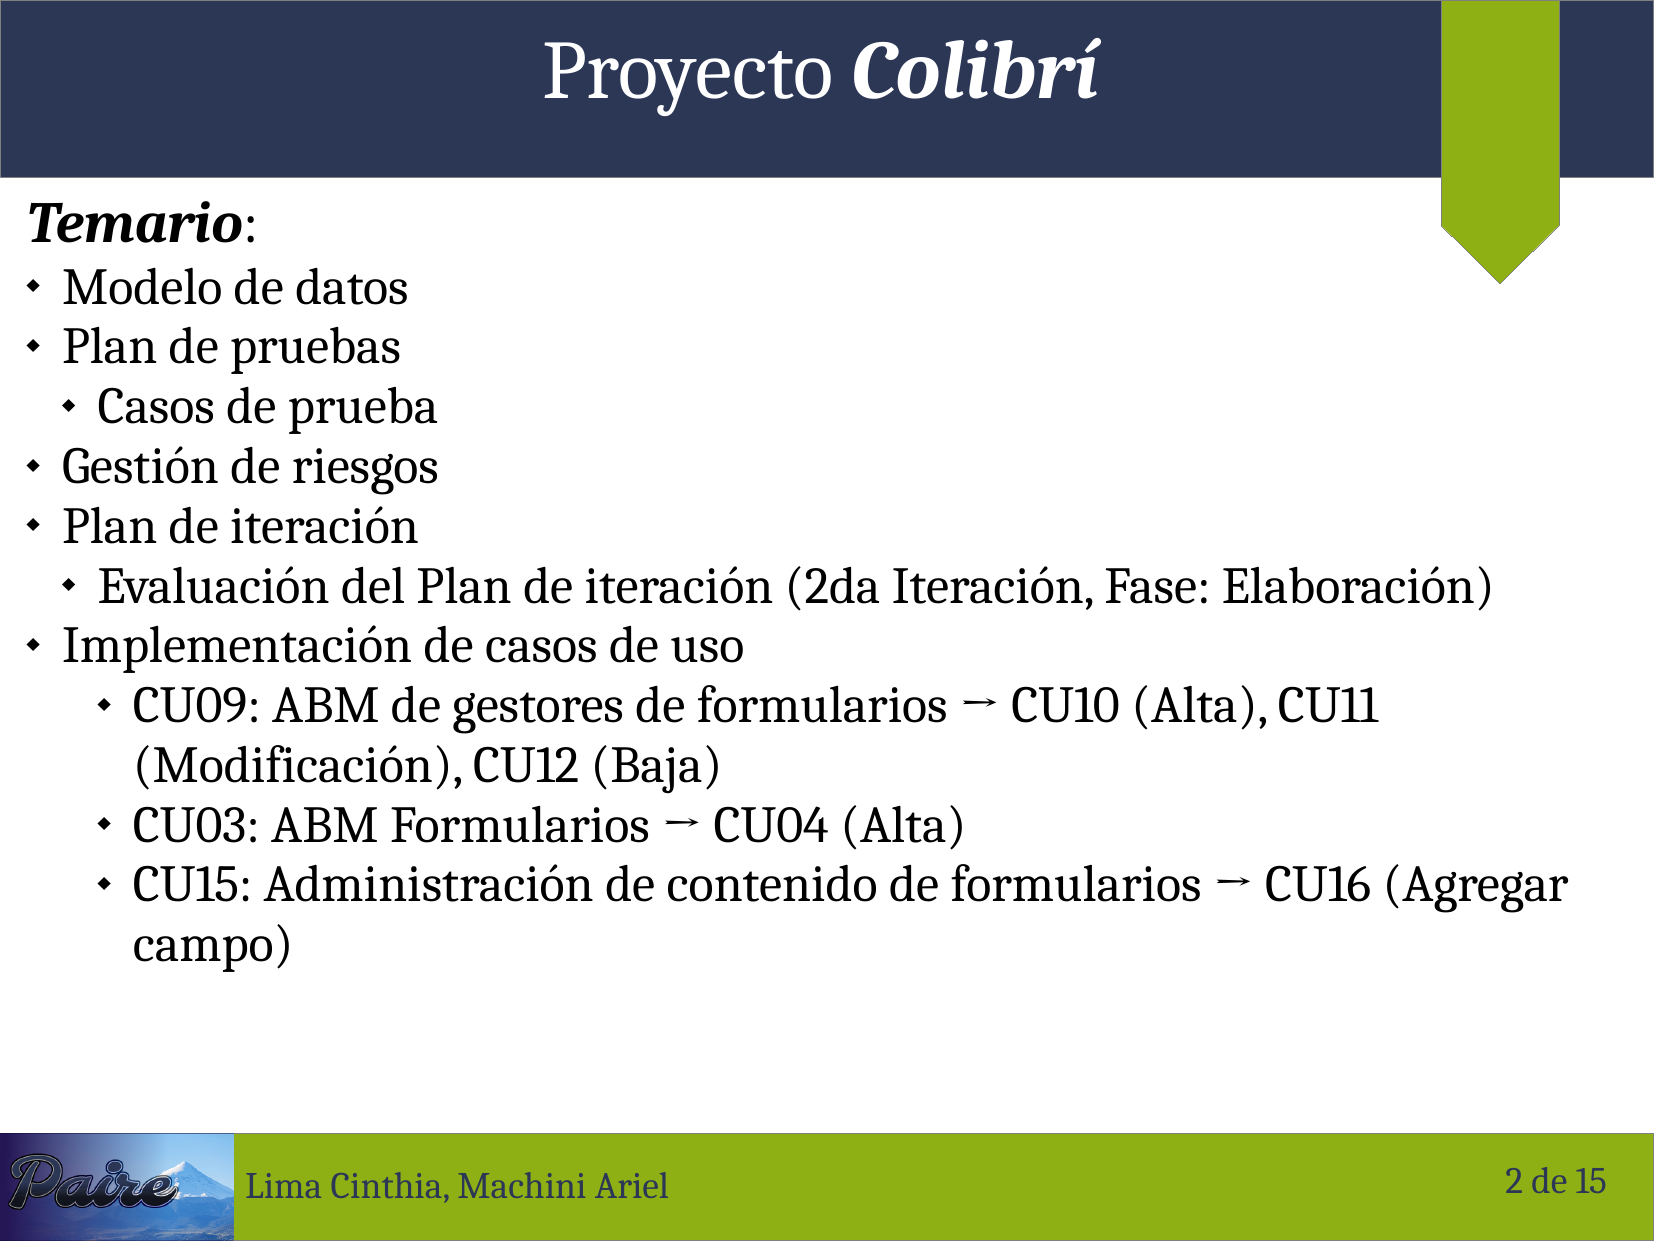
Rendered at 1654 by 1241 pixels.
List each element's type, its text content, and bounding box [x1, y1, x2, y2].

text_box Lima Cinthia, Machini Ariel [234, 1157, 703, 1217]
text_box <number> de 15 [1482, 1152, 1648, 1241]
text_box Proyecto Colibrí [342, 15, 1300, 130]
text_box [234, 1133, 1654, 1241]
text_box Temario: Modelo de datos Plan de pruebas Casos de prueba Gestión de riesgos Plan de iteración Evaluación del Plan de iteración (2da Iteración, Fase: Elaboración) Implementación de casos de uso CU09: ABM de gestores de formularios → CU10 (Alta), CU11 (Modificación), CU12 (Baja) CU03: ABM Formularios → CU04 (Alta) CU15: Administración de contenido de formularios → CU16 (Agregar campo) [11, 183, 1607, 1117]
text_box [0, 0, 1654, 284]
picture [0, 1133, 234, 1241]
